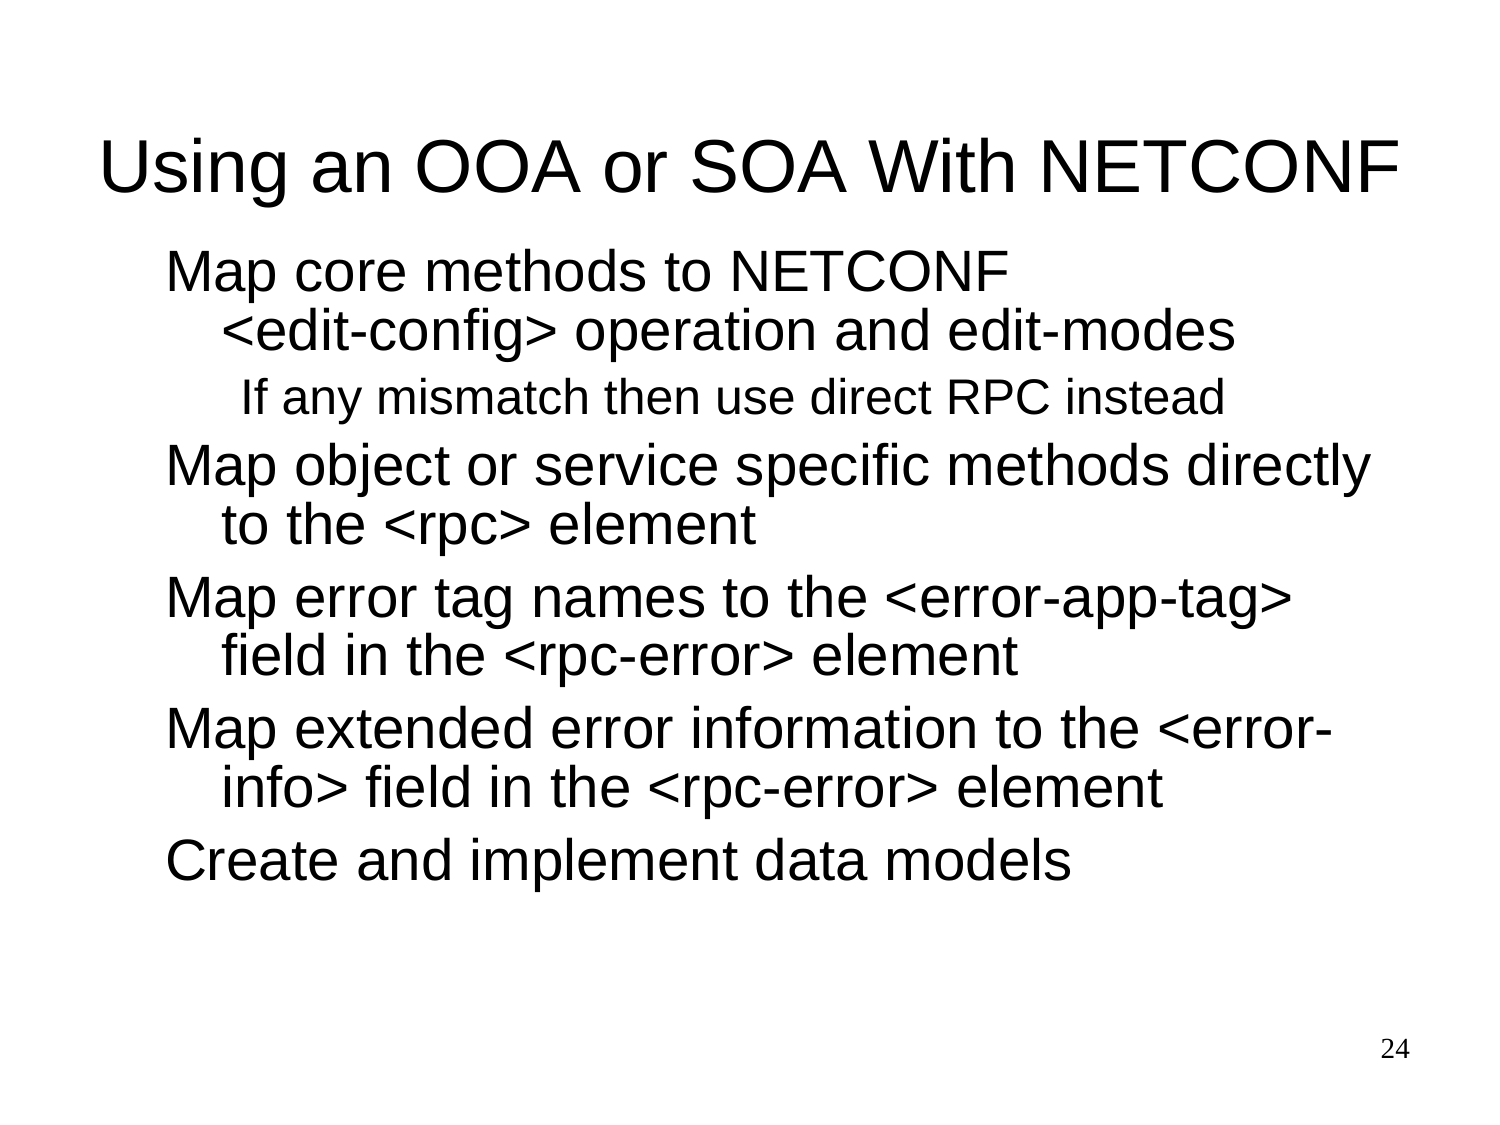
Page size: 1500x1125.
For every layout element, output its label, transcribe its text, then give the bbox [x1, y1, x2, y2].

list Map core methods to NETCONF <edit-config> operation and edit-modes If any mismatch then use direct RPC instead Map object or service specific methods directly to the <rpc> element Map error tag names to the <error-app-tag> field in the <rpc-error> element Map extended error information to the <error-info> field in the <rpc-error> element Create and implement data models [149, 237, 1400, 976]
title Using an OOA or SOA With NETCONF [75, 61, 1426, 216]
